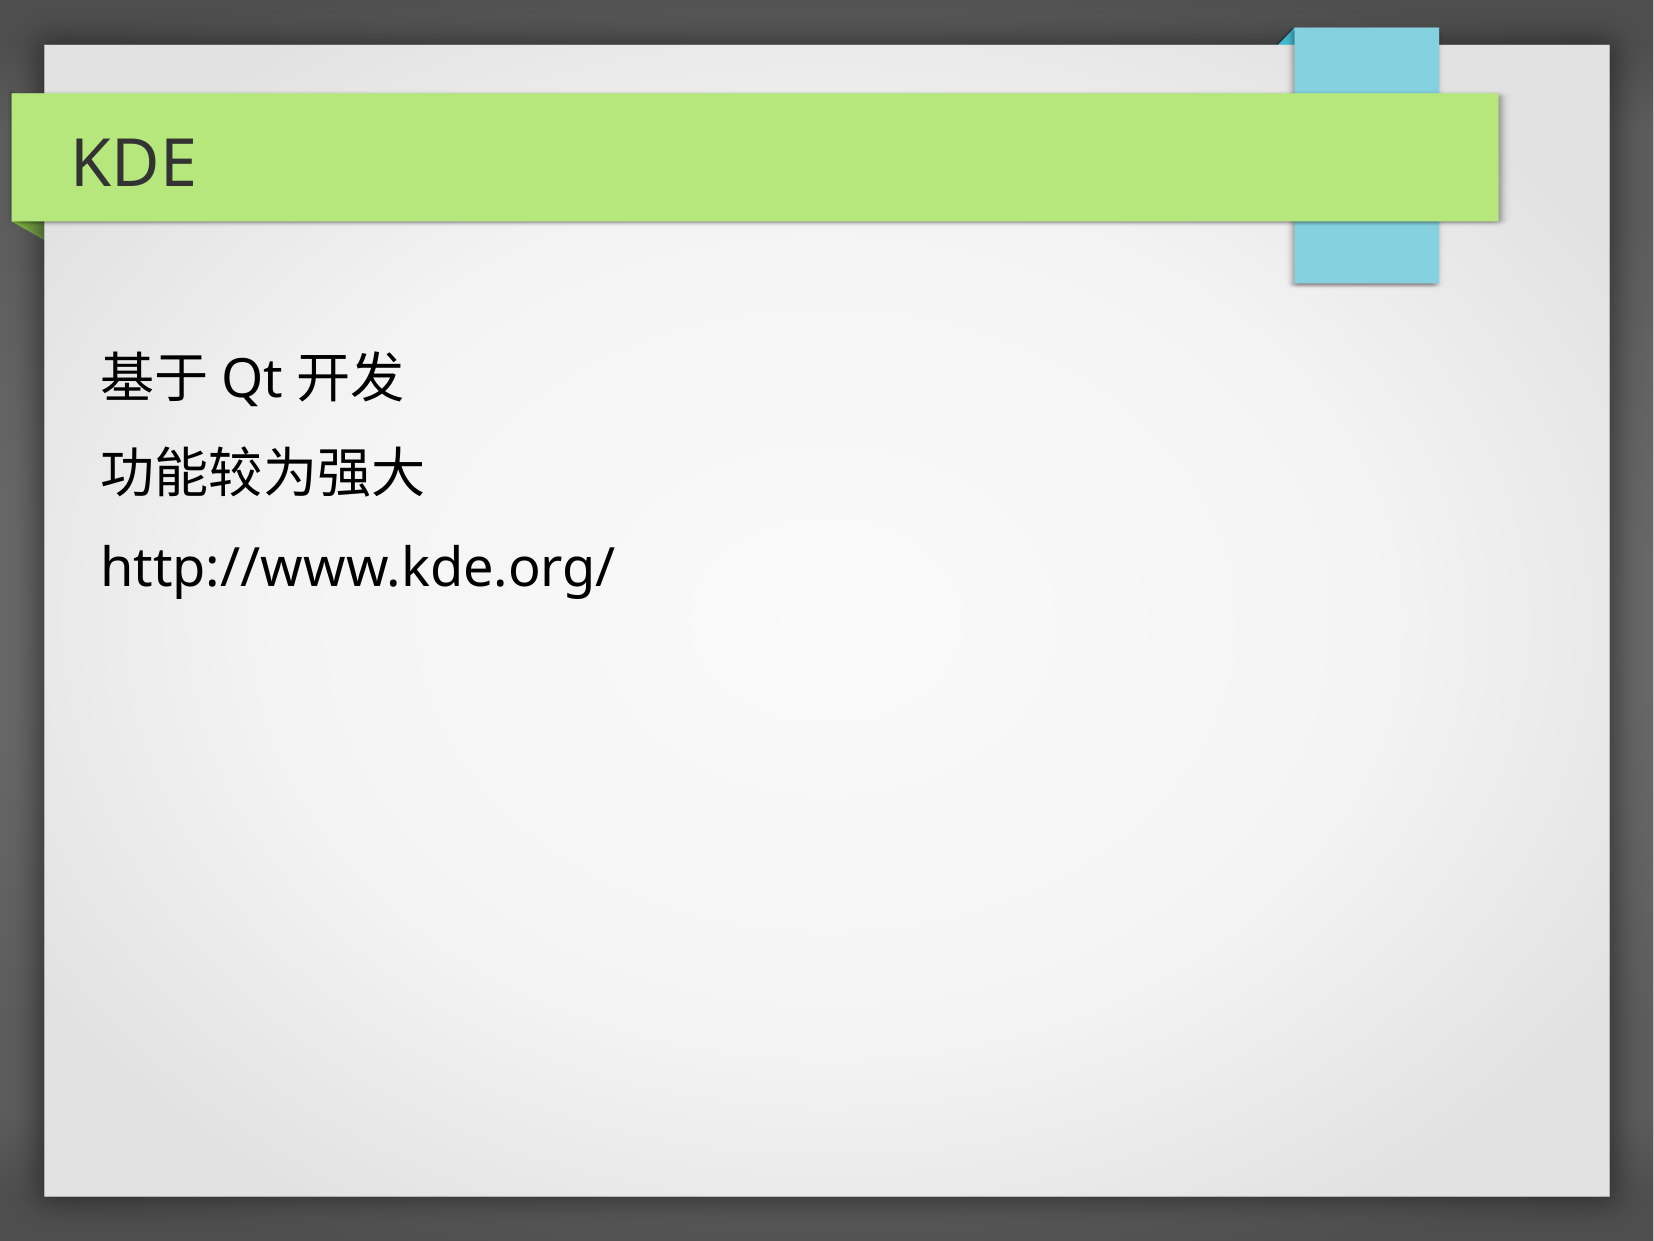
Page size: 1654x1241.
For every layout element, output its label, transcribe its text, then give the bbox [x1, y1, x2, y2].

picture [0, 0, 1654, 1241]
list 基于Qt开发 功能较为强大 http://www.kde.org/ [82, 343, 1538, 1063]
title KDE [70, 106, 1229, 213]
